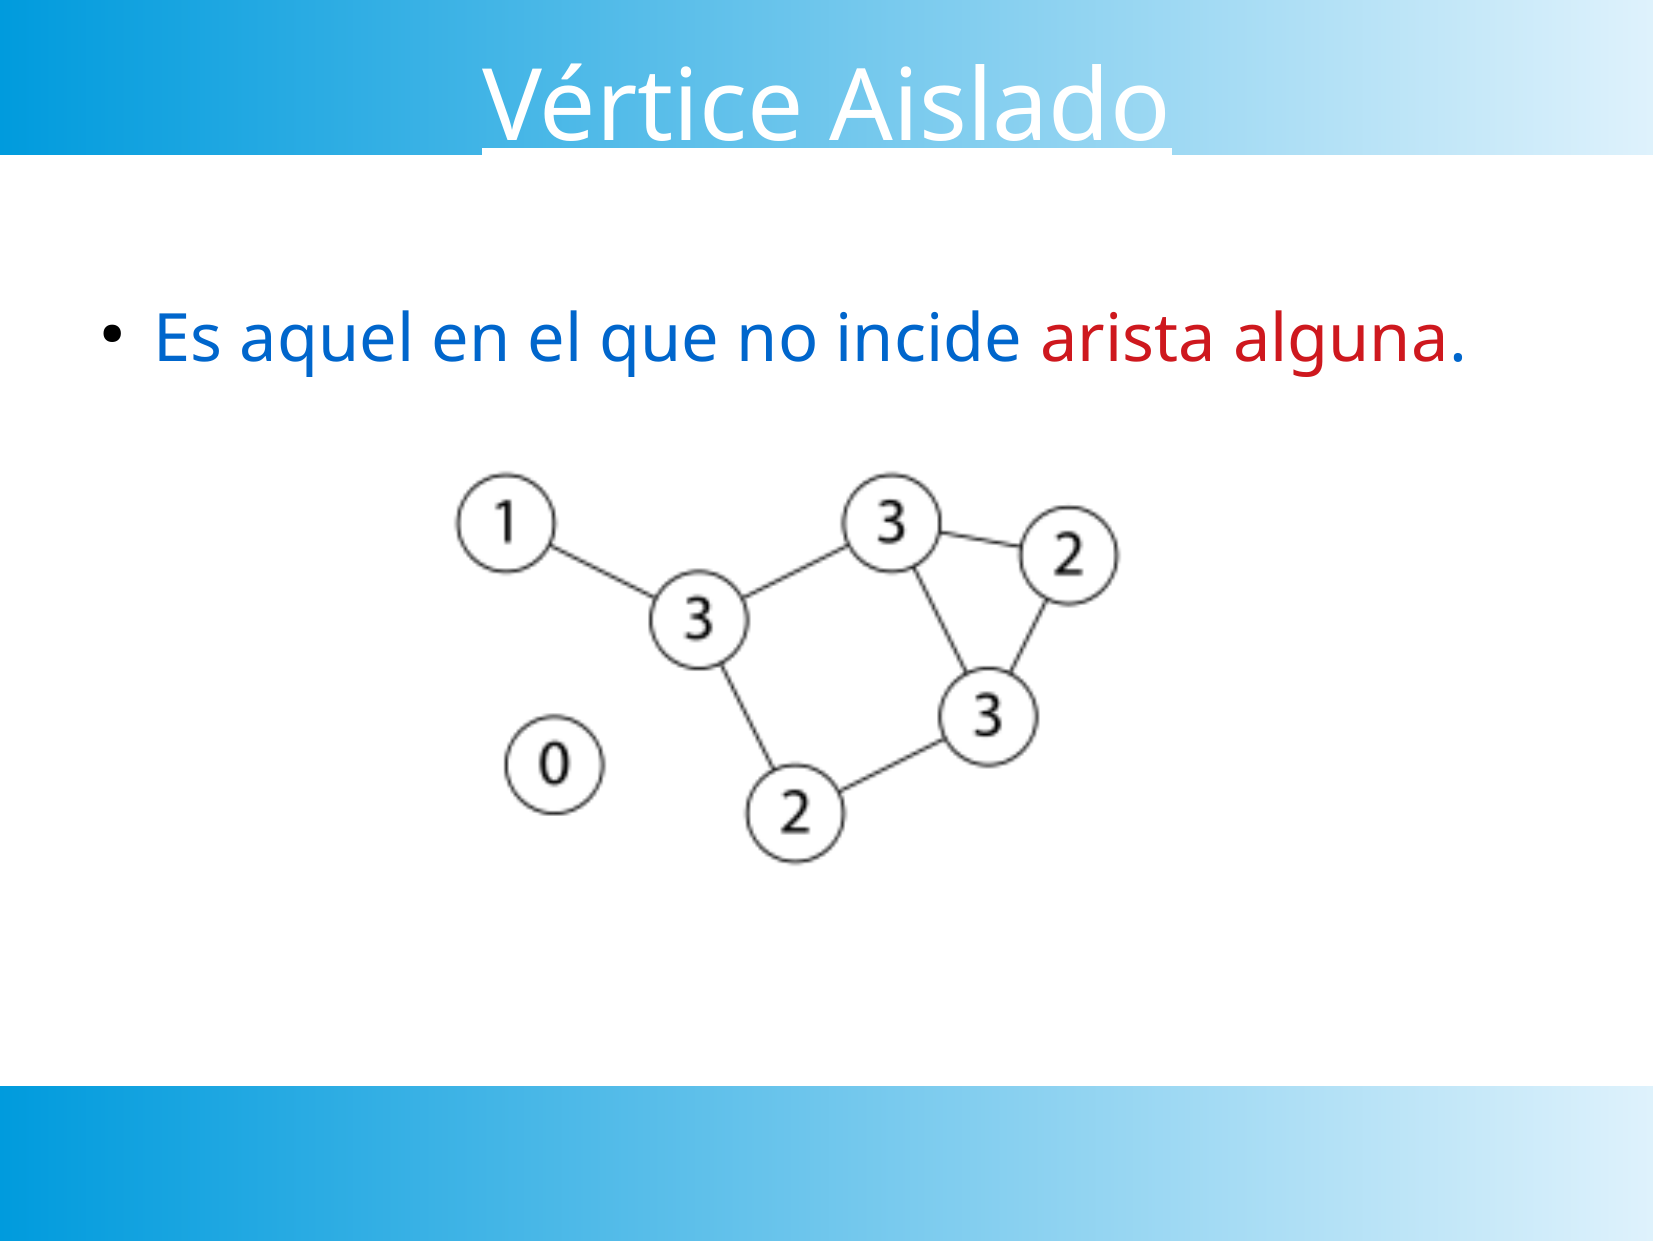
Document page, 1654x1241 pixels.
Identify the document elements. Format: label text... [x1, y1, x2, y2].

picture [443, 460, 1134, 879]
title Vértice Aislado [82, 43, 1571, 161]
list Es aquel en el que no incide arista alguna. [82, 290, 1571, 1010]
